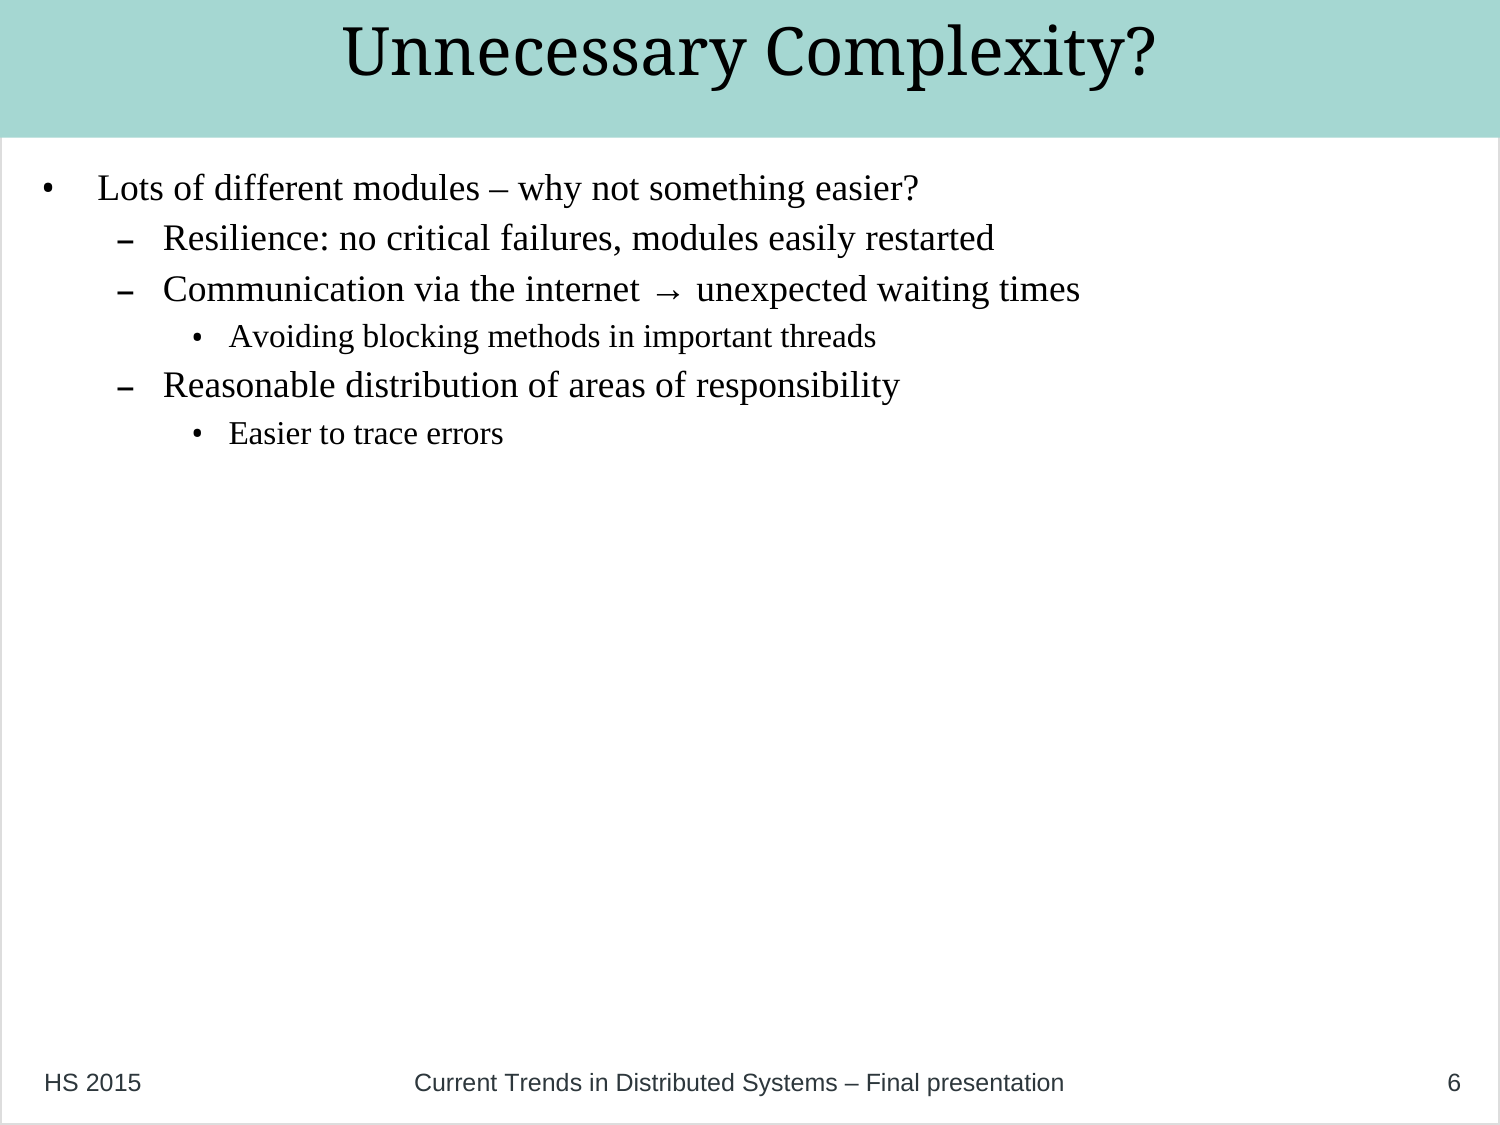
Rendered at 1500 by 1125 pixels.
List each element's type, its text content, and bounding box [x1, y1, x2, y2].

text_box <number> [1375, 1058, 1477, 1097]
text_box Current Trends in Distributed Systems – Final presentation [300, 1058, 1201, 1107]
title Unnecessary Complexity? [0, 0, 1500, 138]
list Lots of different modules – why not something easier? Resilience: no critical failures, modules easily restarted Communication via the internet → unexpected waiting times Avoiding blocking methods in important threads Reasonable distribution of areas of responsibility Easier to trace errors [26, 158, 1477, 827]
text_box HS 2015 [29, 1058, 195, 1097]
